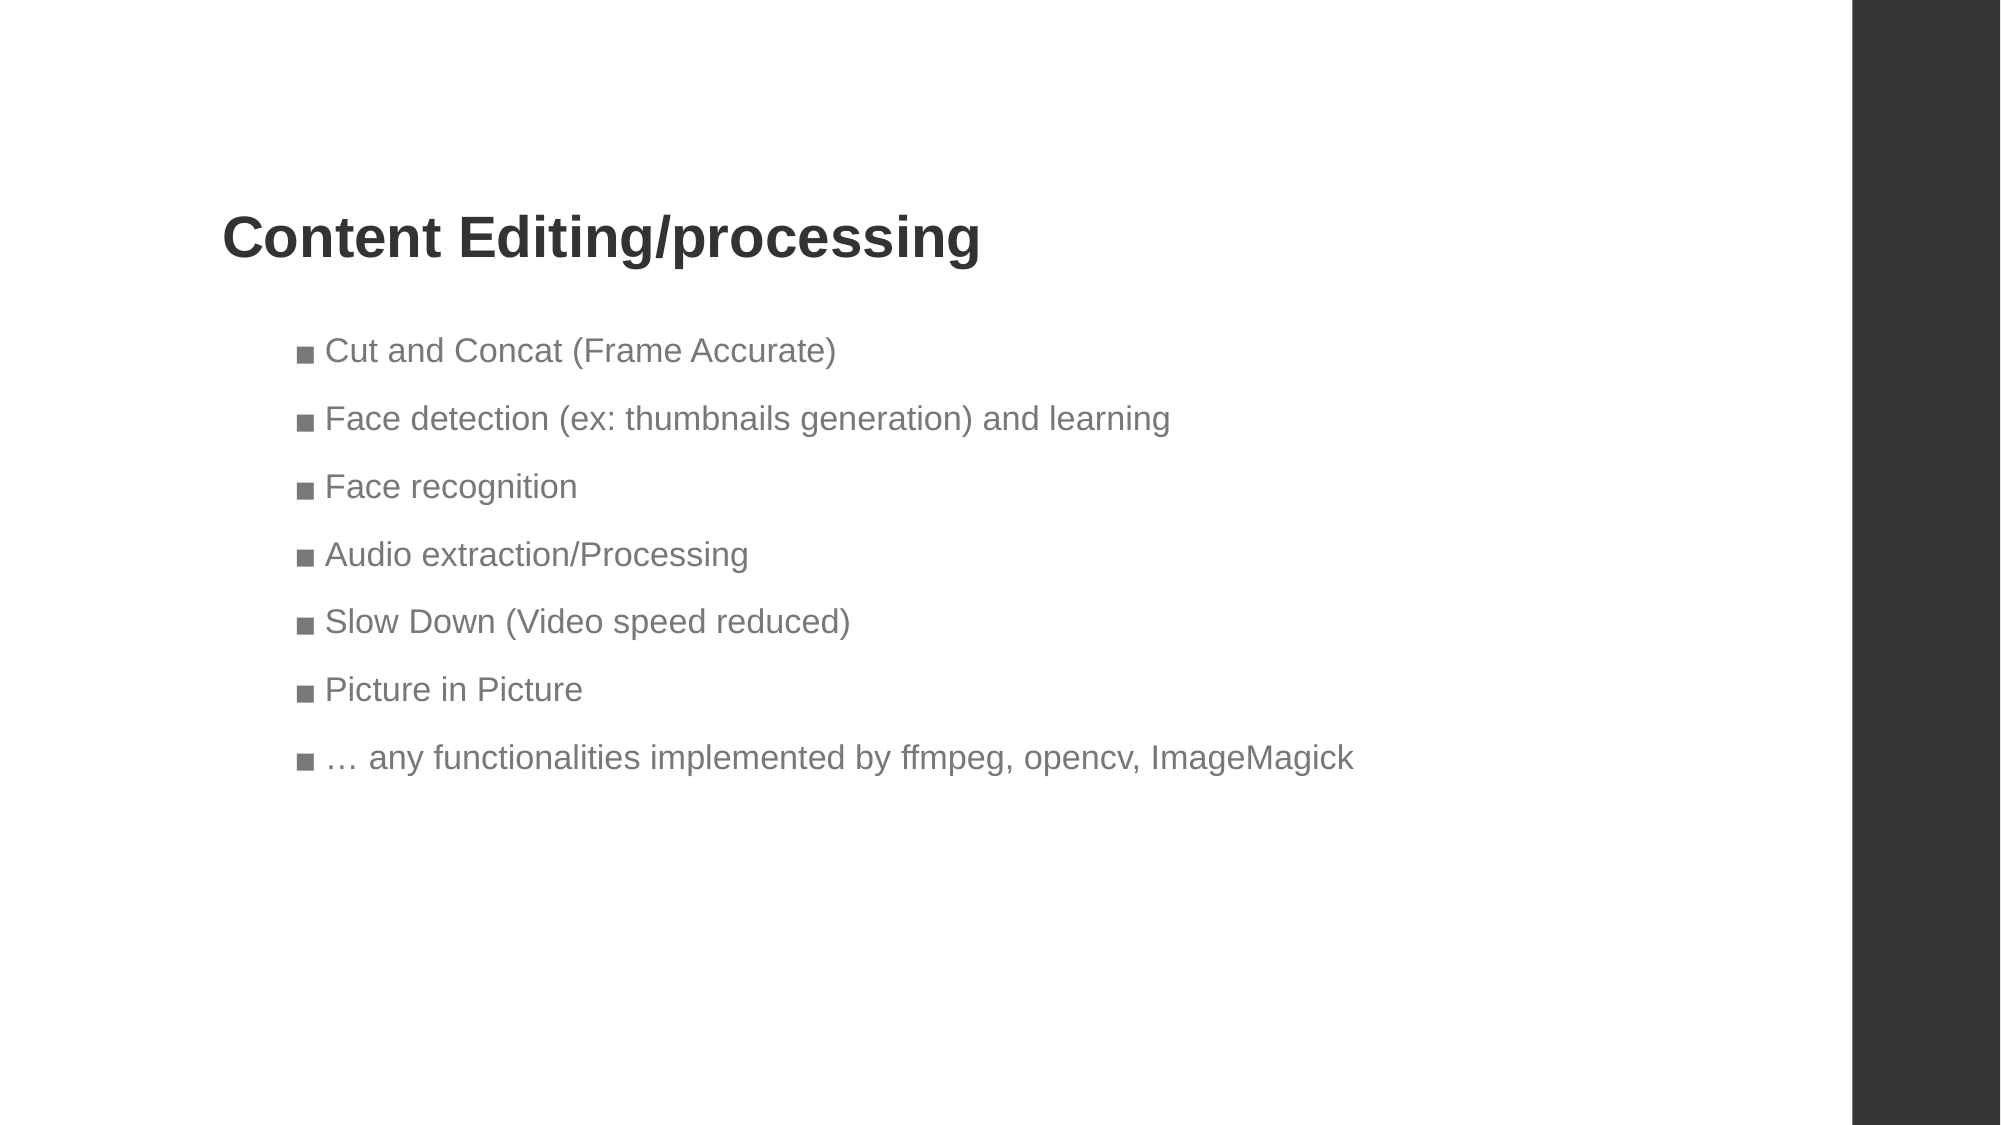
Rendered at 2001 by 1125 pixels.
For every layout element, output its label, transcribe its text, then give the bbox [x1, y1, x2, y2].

list Cut and Concat (Frame Accurate) Face detection (ex: thumbnails generation) and learning Face recognition Audio extraction/Processing Slow Down (Video speed reduced) Picture in Picture … any functionalities implemented by ffmpeg, opencv, ImageMagick [206, 299, 1617, 1014]
title Content Editing/processing [206, 60, 1797, 278]
